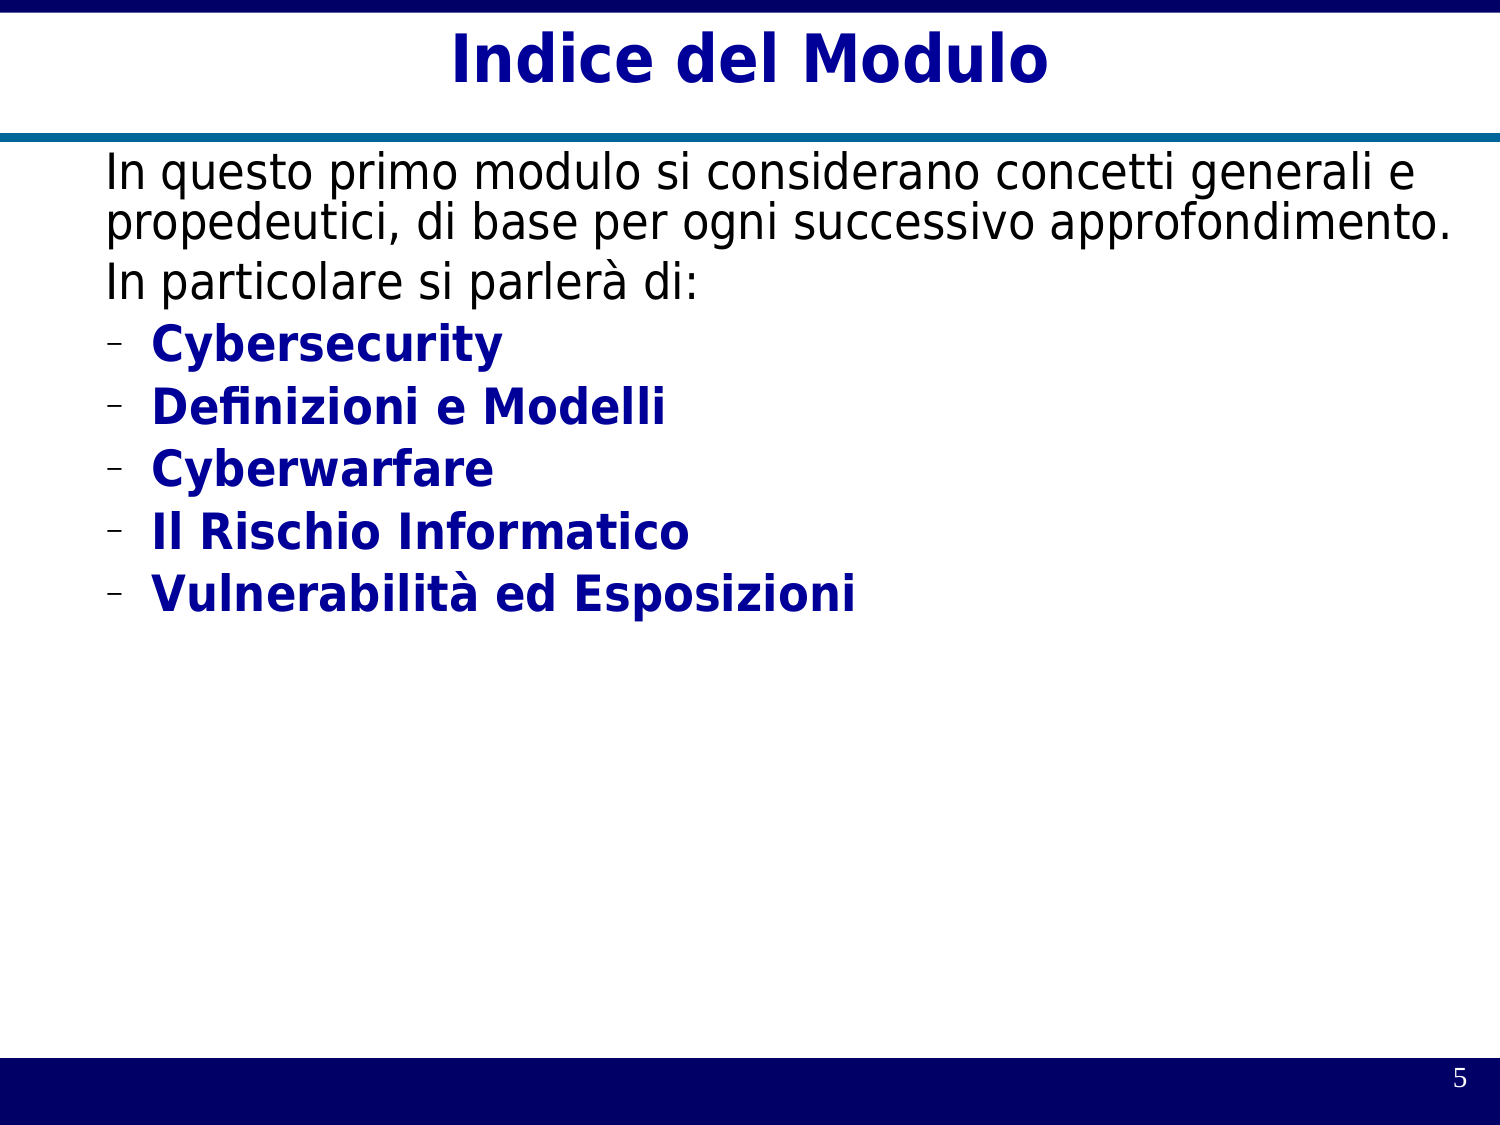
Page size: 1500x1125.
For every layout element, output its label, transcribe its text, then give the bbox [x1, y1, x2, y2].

title Indice del Modulo [30, 0, 1471, 126]
list In questo primo modulo si considerano concetti generali e propedeutici, di base per ogni successivo approfondimento. In particolare si parlerà di: Cybersecurity Definizioni e Modelli Cyberwarfare Il Rischio Informatico Vulnerabilità ed Esposizioni [30, 149, 1471, 1021]
